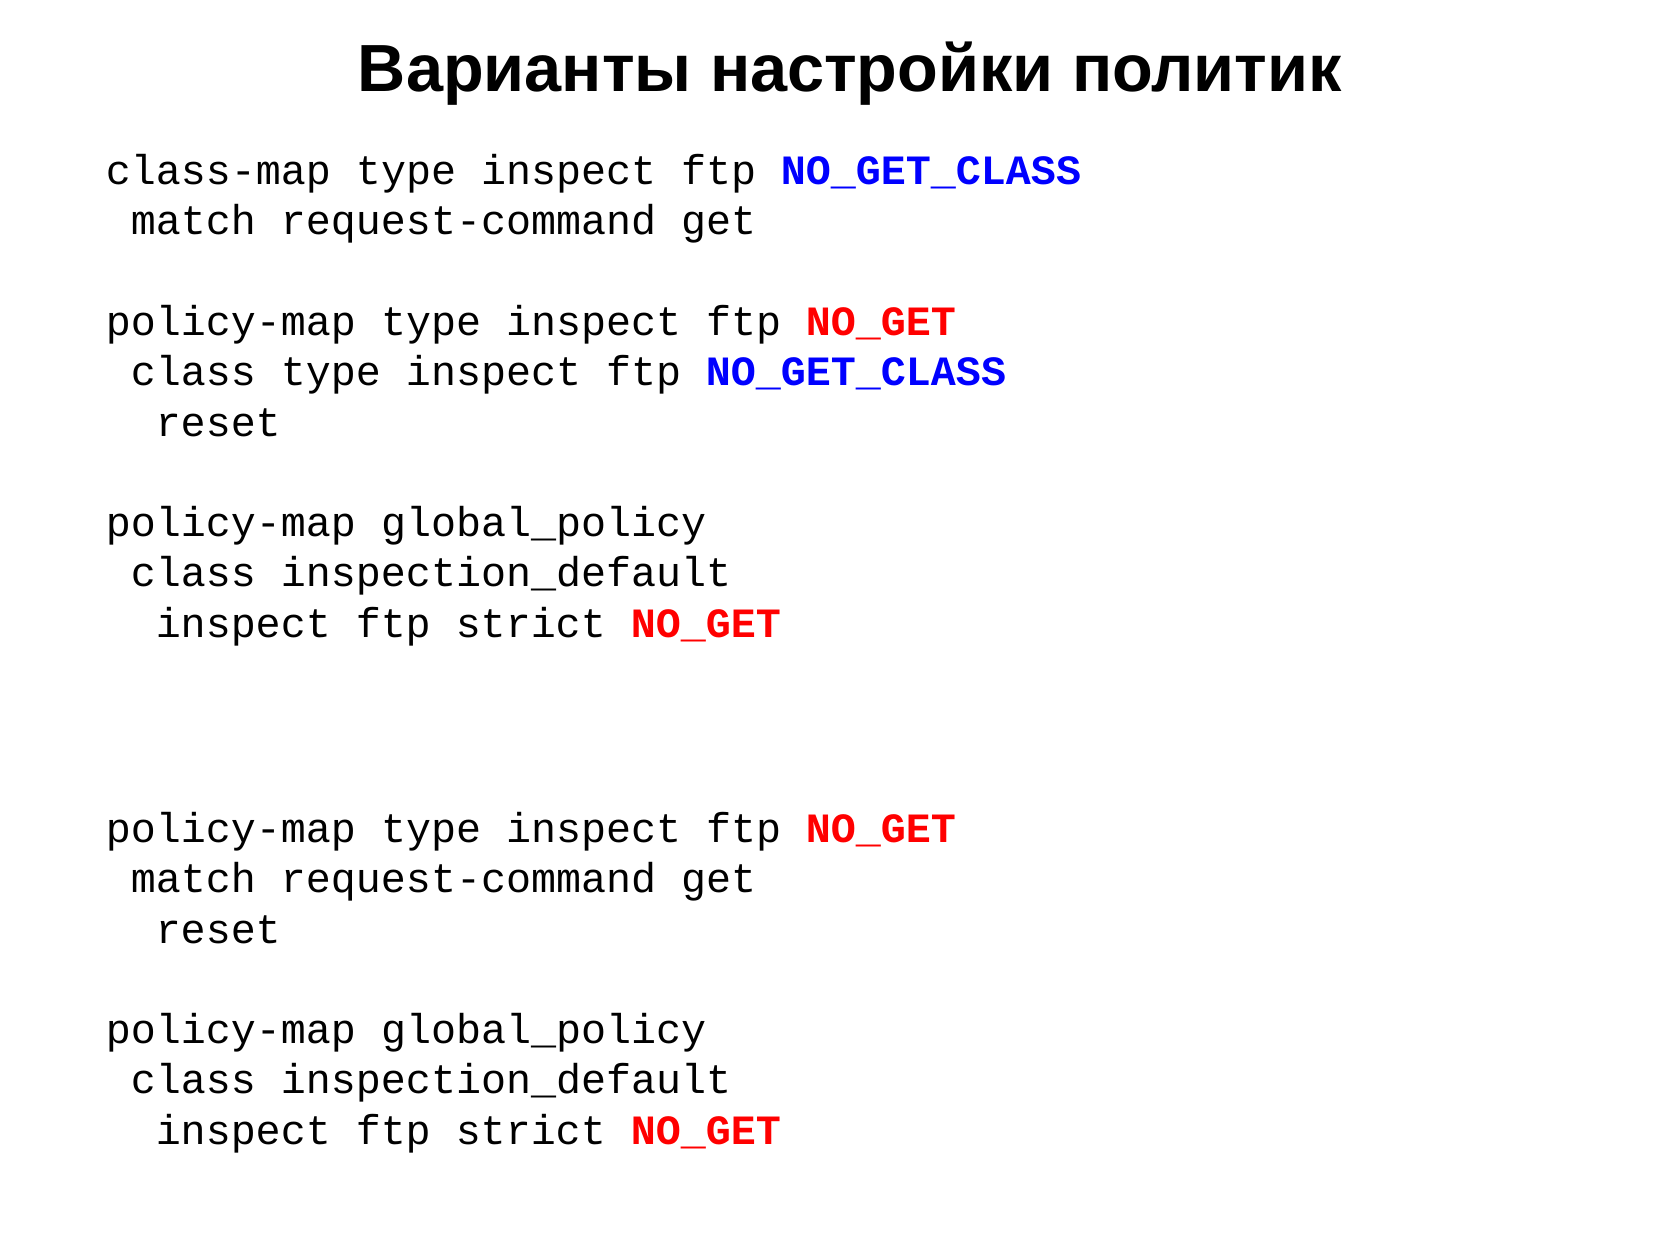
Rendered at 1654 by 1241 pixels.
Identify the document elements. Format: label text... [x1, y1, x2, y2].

list class-map type inspect ftp NO_GET_CLASS match request-command get policy-map type inspect ftp NO_GET class type inspect ftp NO_GET_CLASS reset policy-map global_policy class inspection_default inspect ftp strict NO_GET policy-map type inspect ftp NO_GET match request-command get reset policy-map global_policy class inspection_default inspect ftp strict NO_GET [105, 150, 1548, 1163]
text_box Варианты настройки политик [64, 37, 1613, 113]
